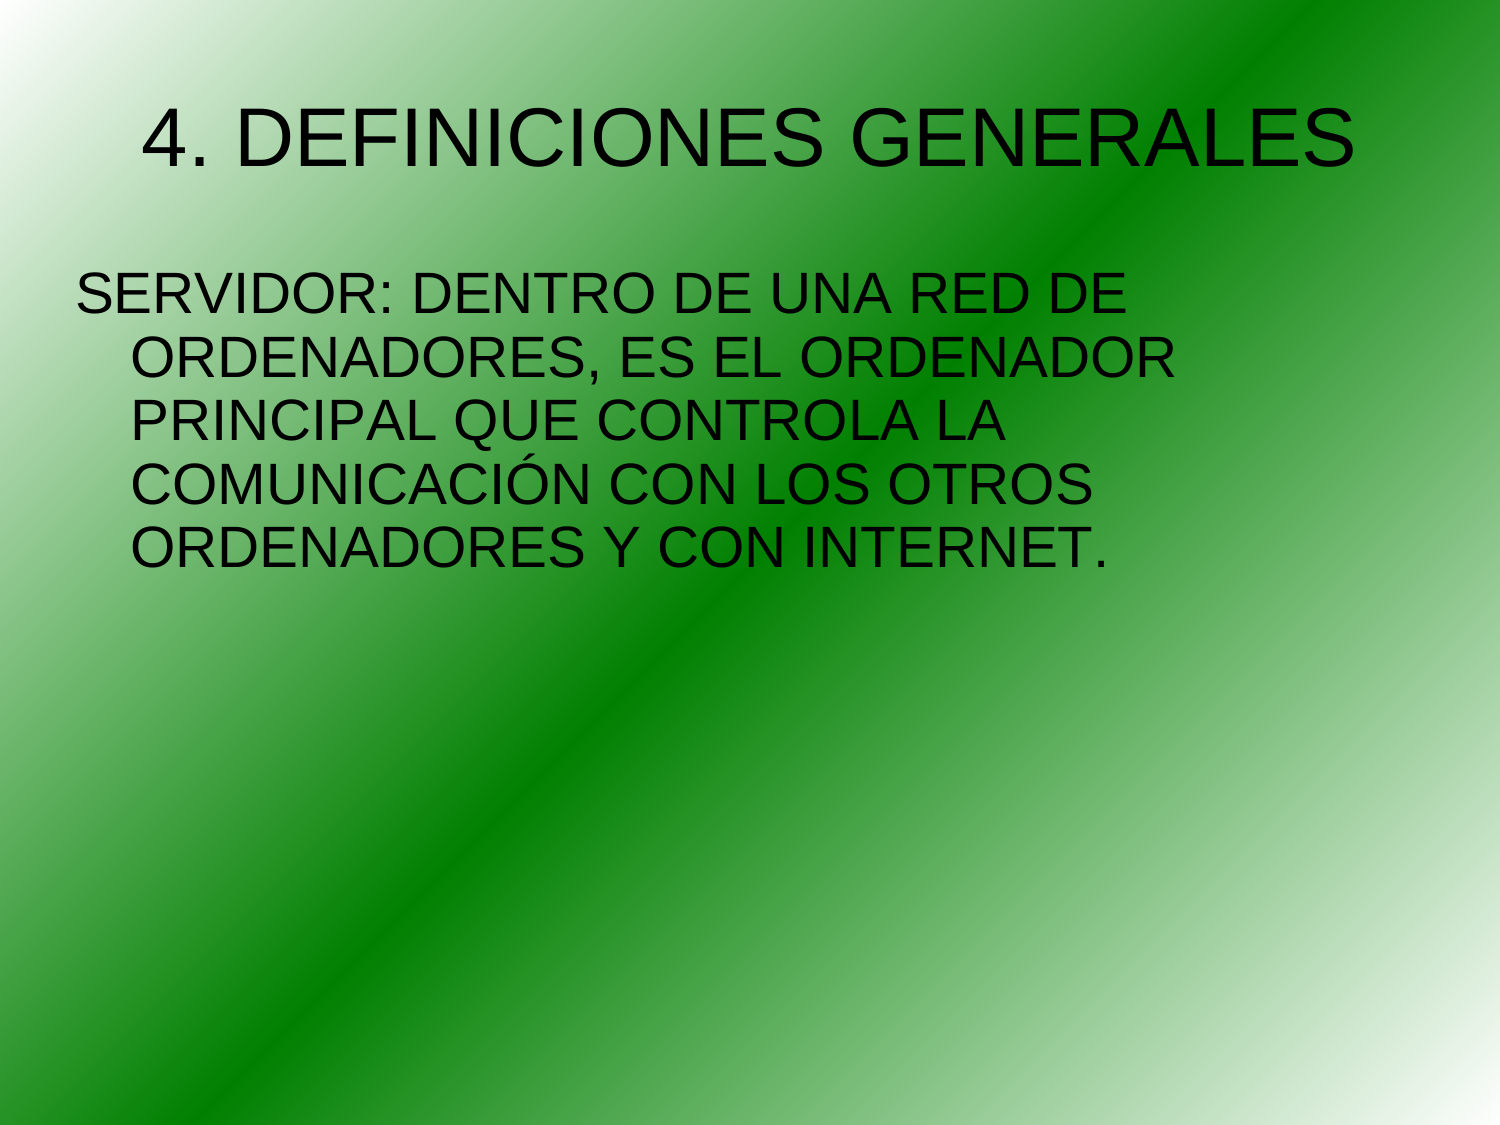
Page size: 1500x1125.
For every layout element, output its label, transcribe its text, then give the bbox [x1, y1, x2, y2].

title 4. DEFINICIONES GENERALES [75, 28, 1425, 249]
list SERVIDOR: DENTRO DE UNA RED DE ORDENADORES, ES EL ORDENADOR PRINCIPAL QUE CONTROLA LA COMUNICACIÓN CON LOS OTROS ORDENADORES Y CON INTERNET. [75, 262, 1425, 991]
